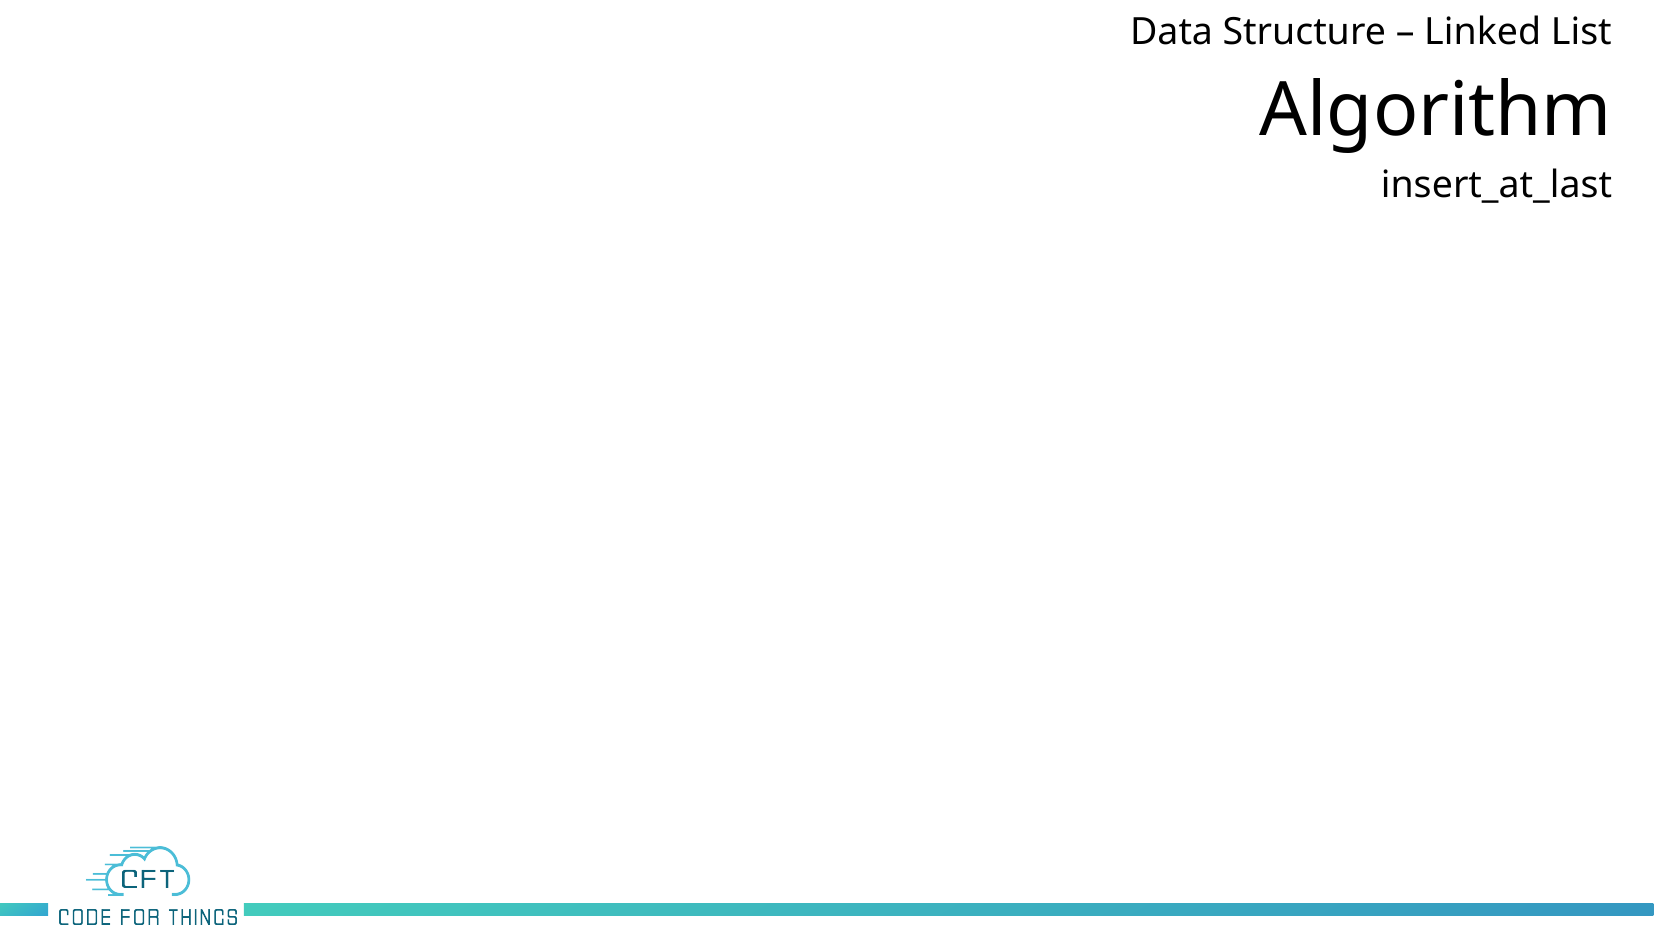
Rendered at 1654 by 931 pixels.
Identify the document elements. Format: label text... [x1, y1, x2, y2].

title Data Structure – Linked List Algorithm insert_at_last [1093, 0, 1613, 216]
picture [59, 846, 237, 925]
